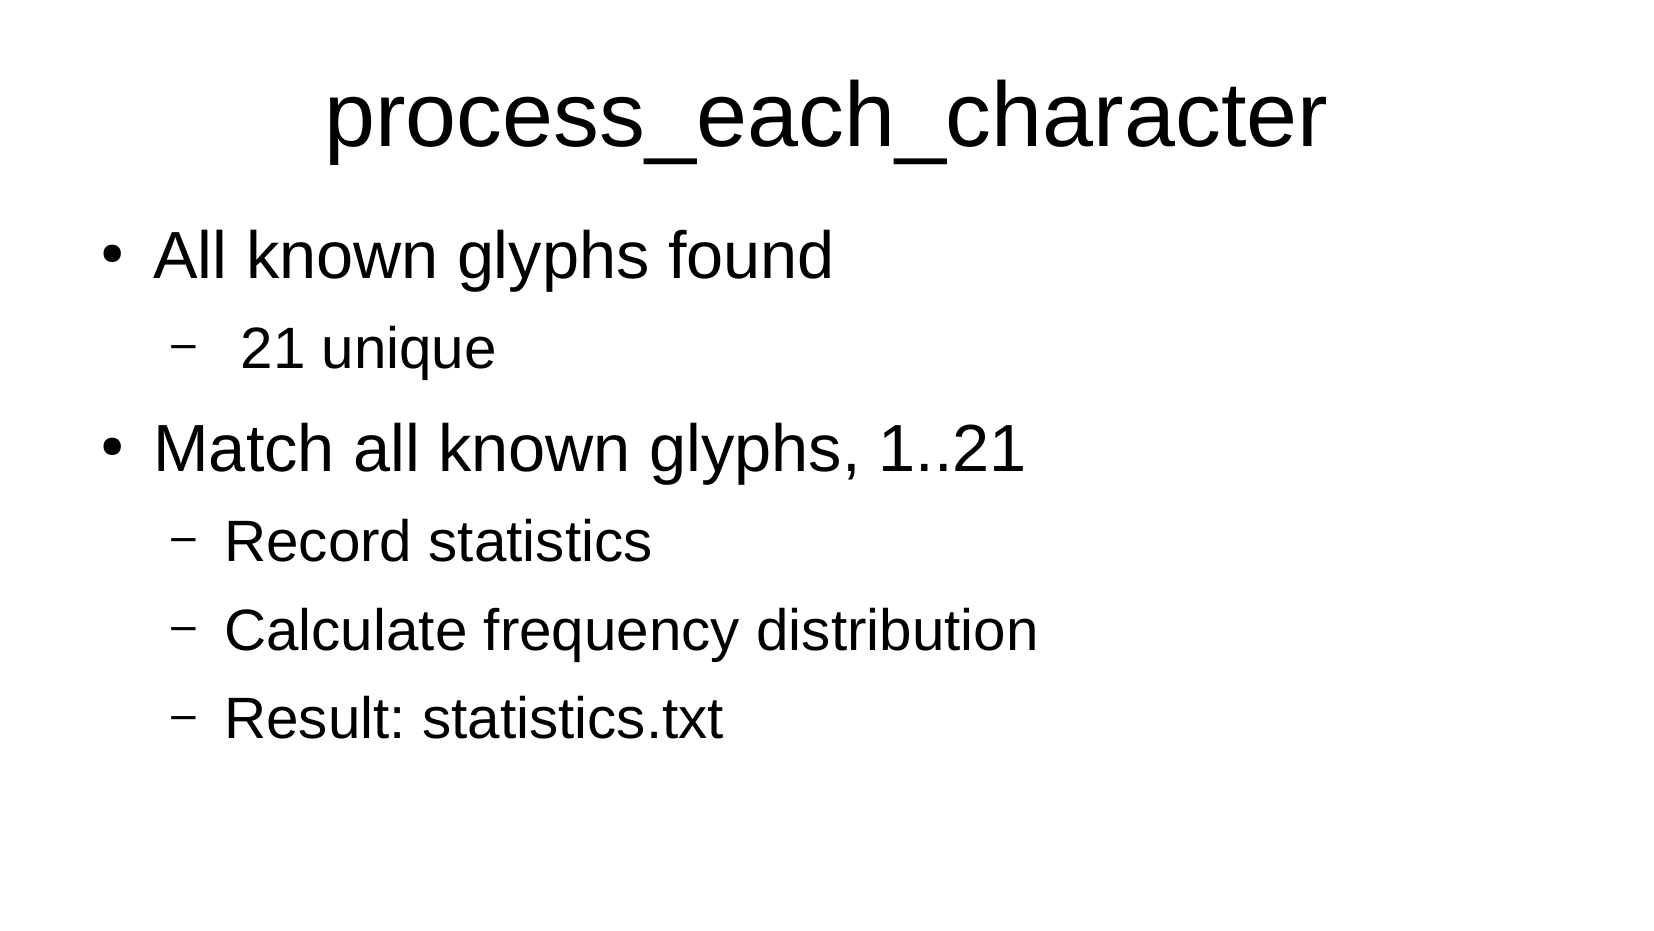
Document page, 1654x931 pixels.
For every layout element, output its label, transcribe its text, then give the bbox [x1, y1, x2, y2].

list All known glyphs found 21 unique Match all known glyphs, 1..21 Record statistics Calculate frequency distribution Result: statistics.txt [82, 217, 1571, 758]
title process_each_character [82, 37, 1571, 193]
